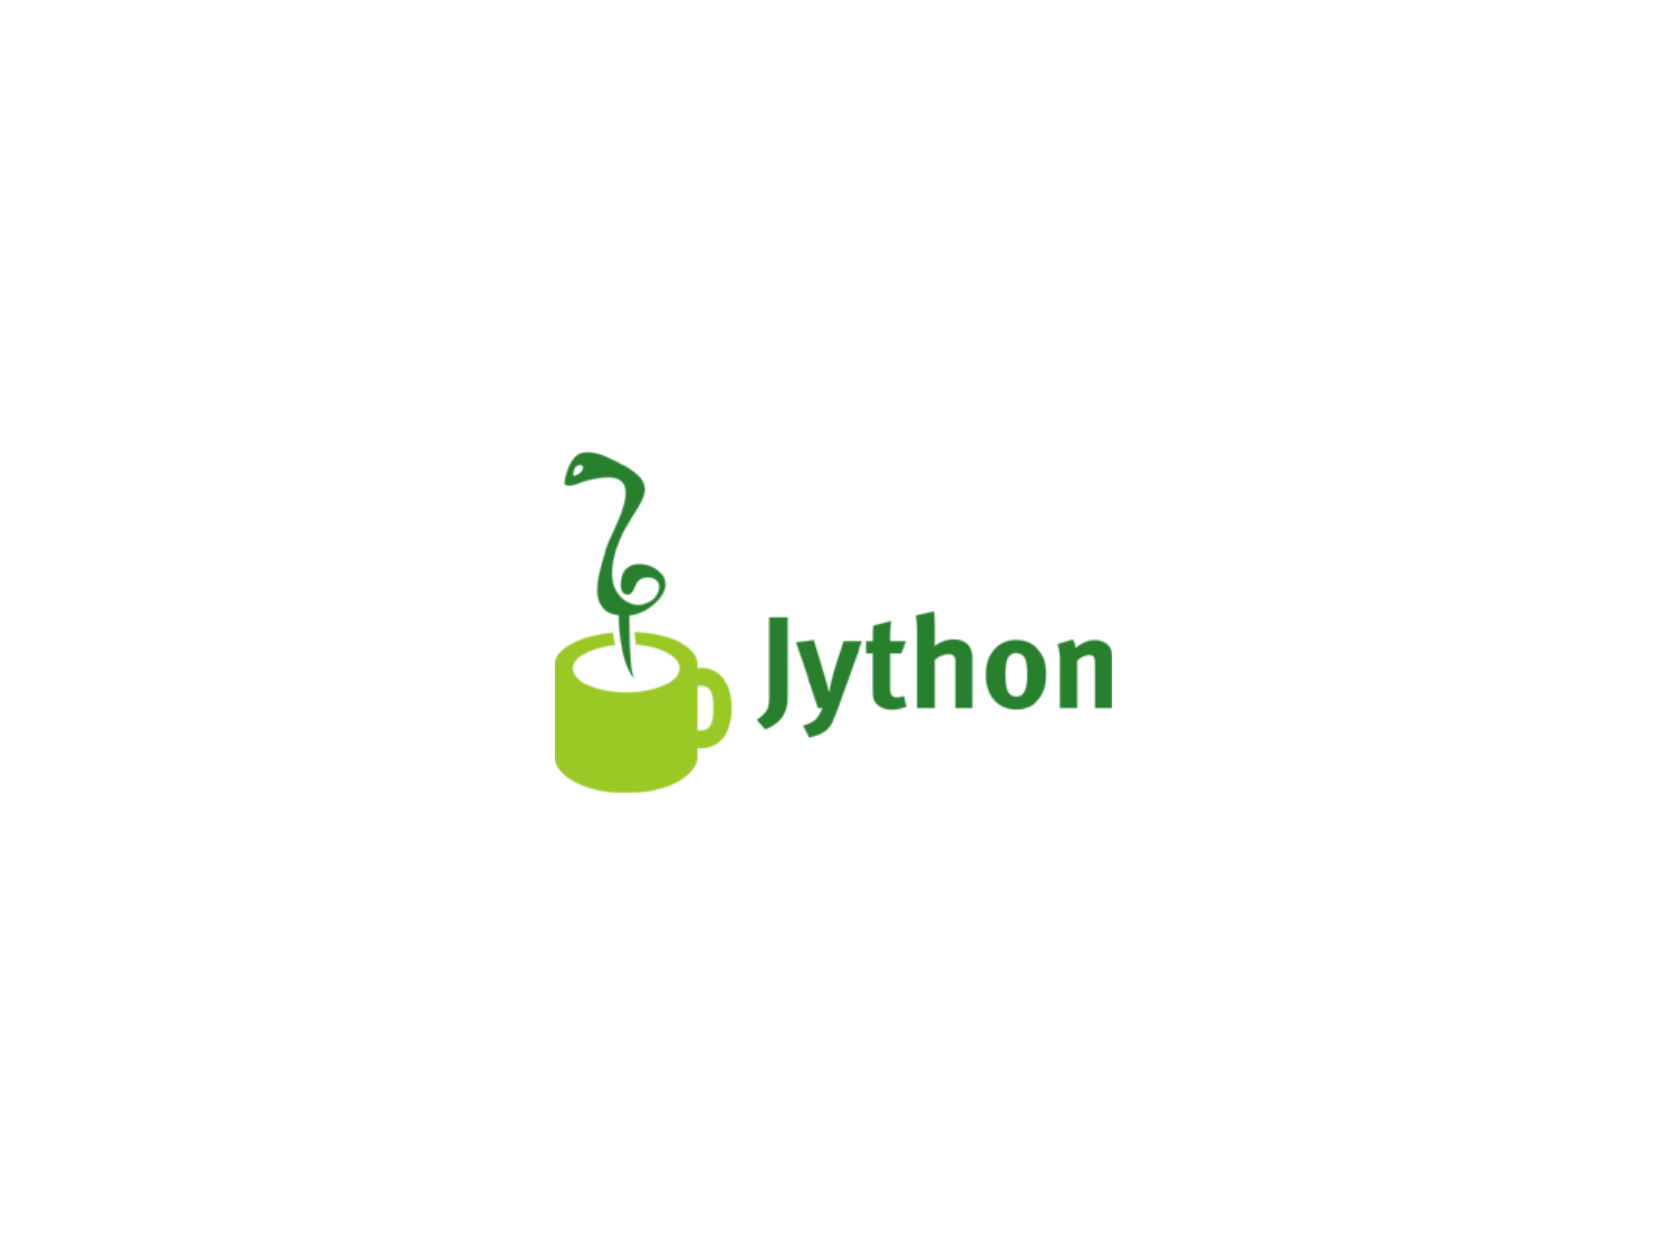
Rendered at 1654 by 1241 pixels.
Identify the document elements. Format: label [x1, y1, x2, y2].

picture [524, 427, 1142, 826]
